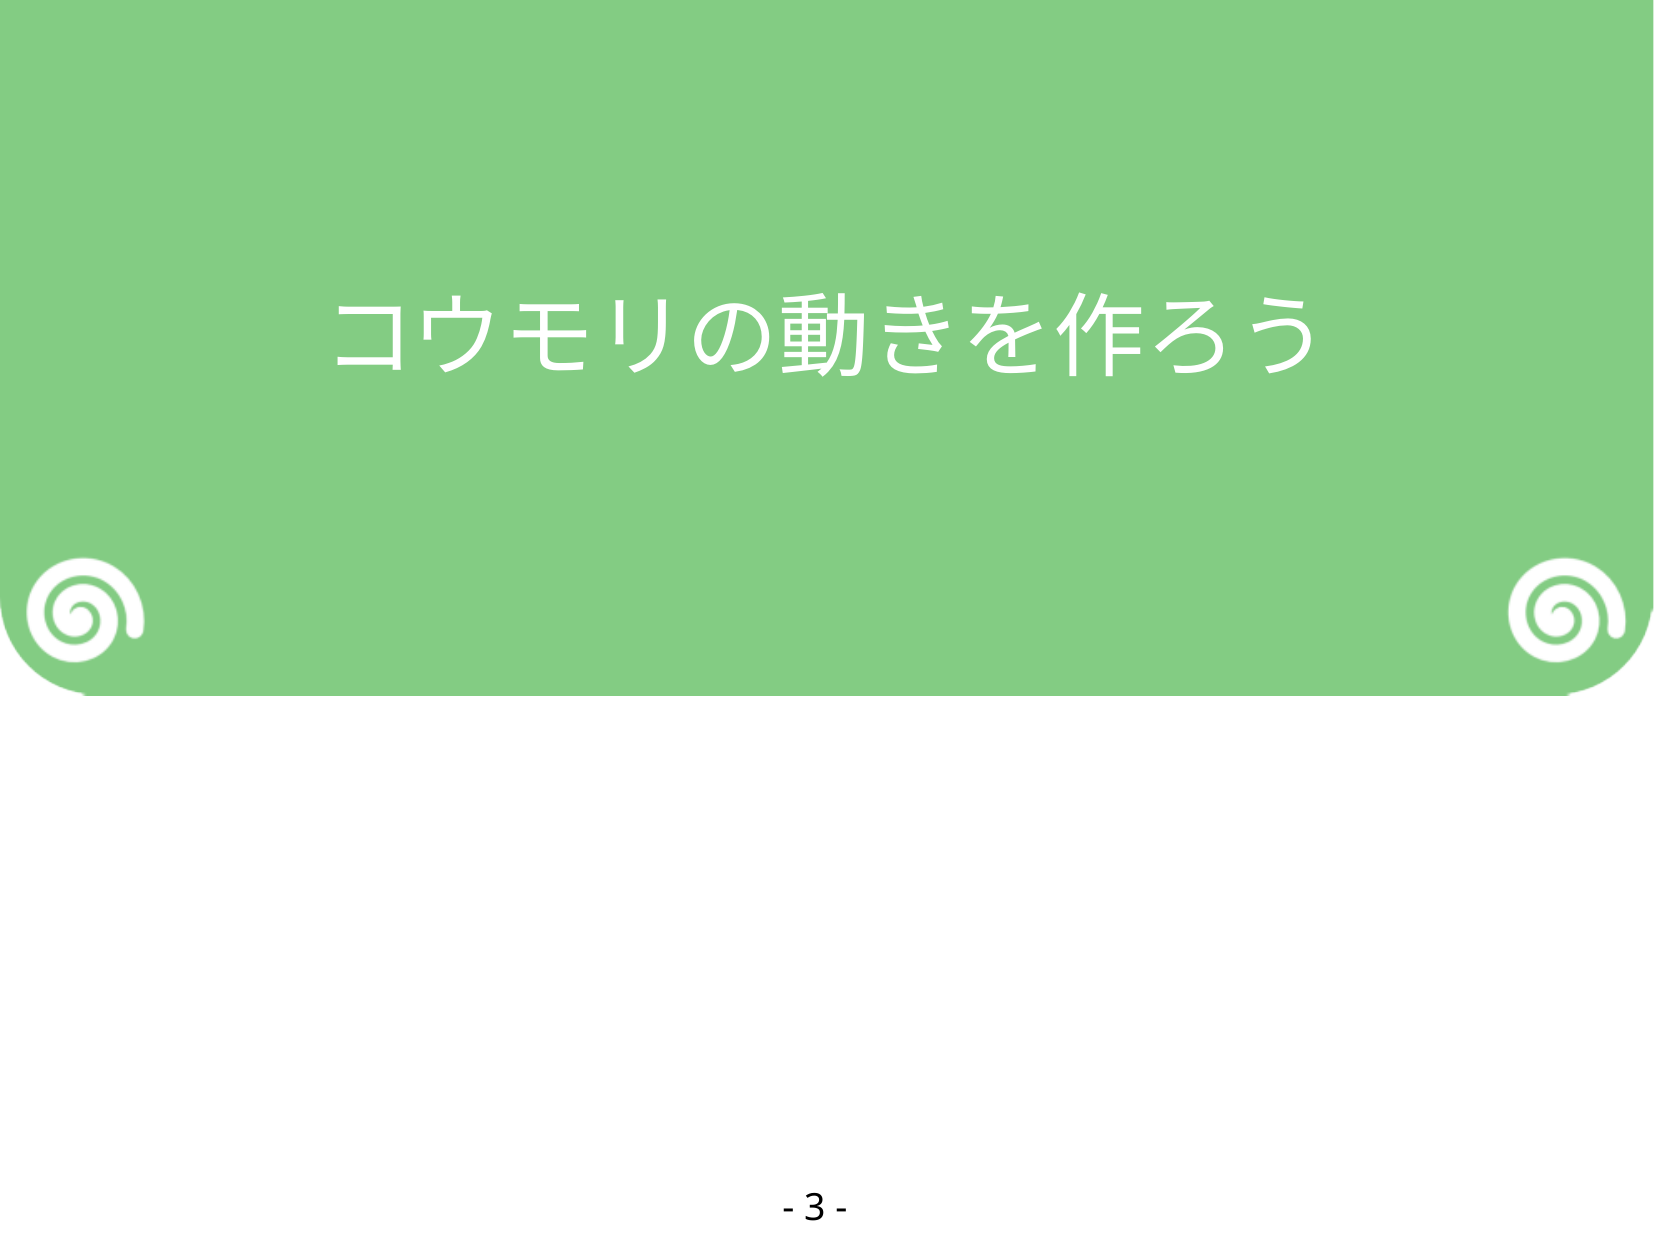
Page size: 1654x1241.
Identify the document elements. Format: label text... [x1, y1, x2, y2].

picture [0, 0, 1654, 696]
title コウモリの動きを作ろう [82, 226, 1571, 434]
text_box - 3 - [767, 1173, 886, 1241]
